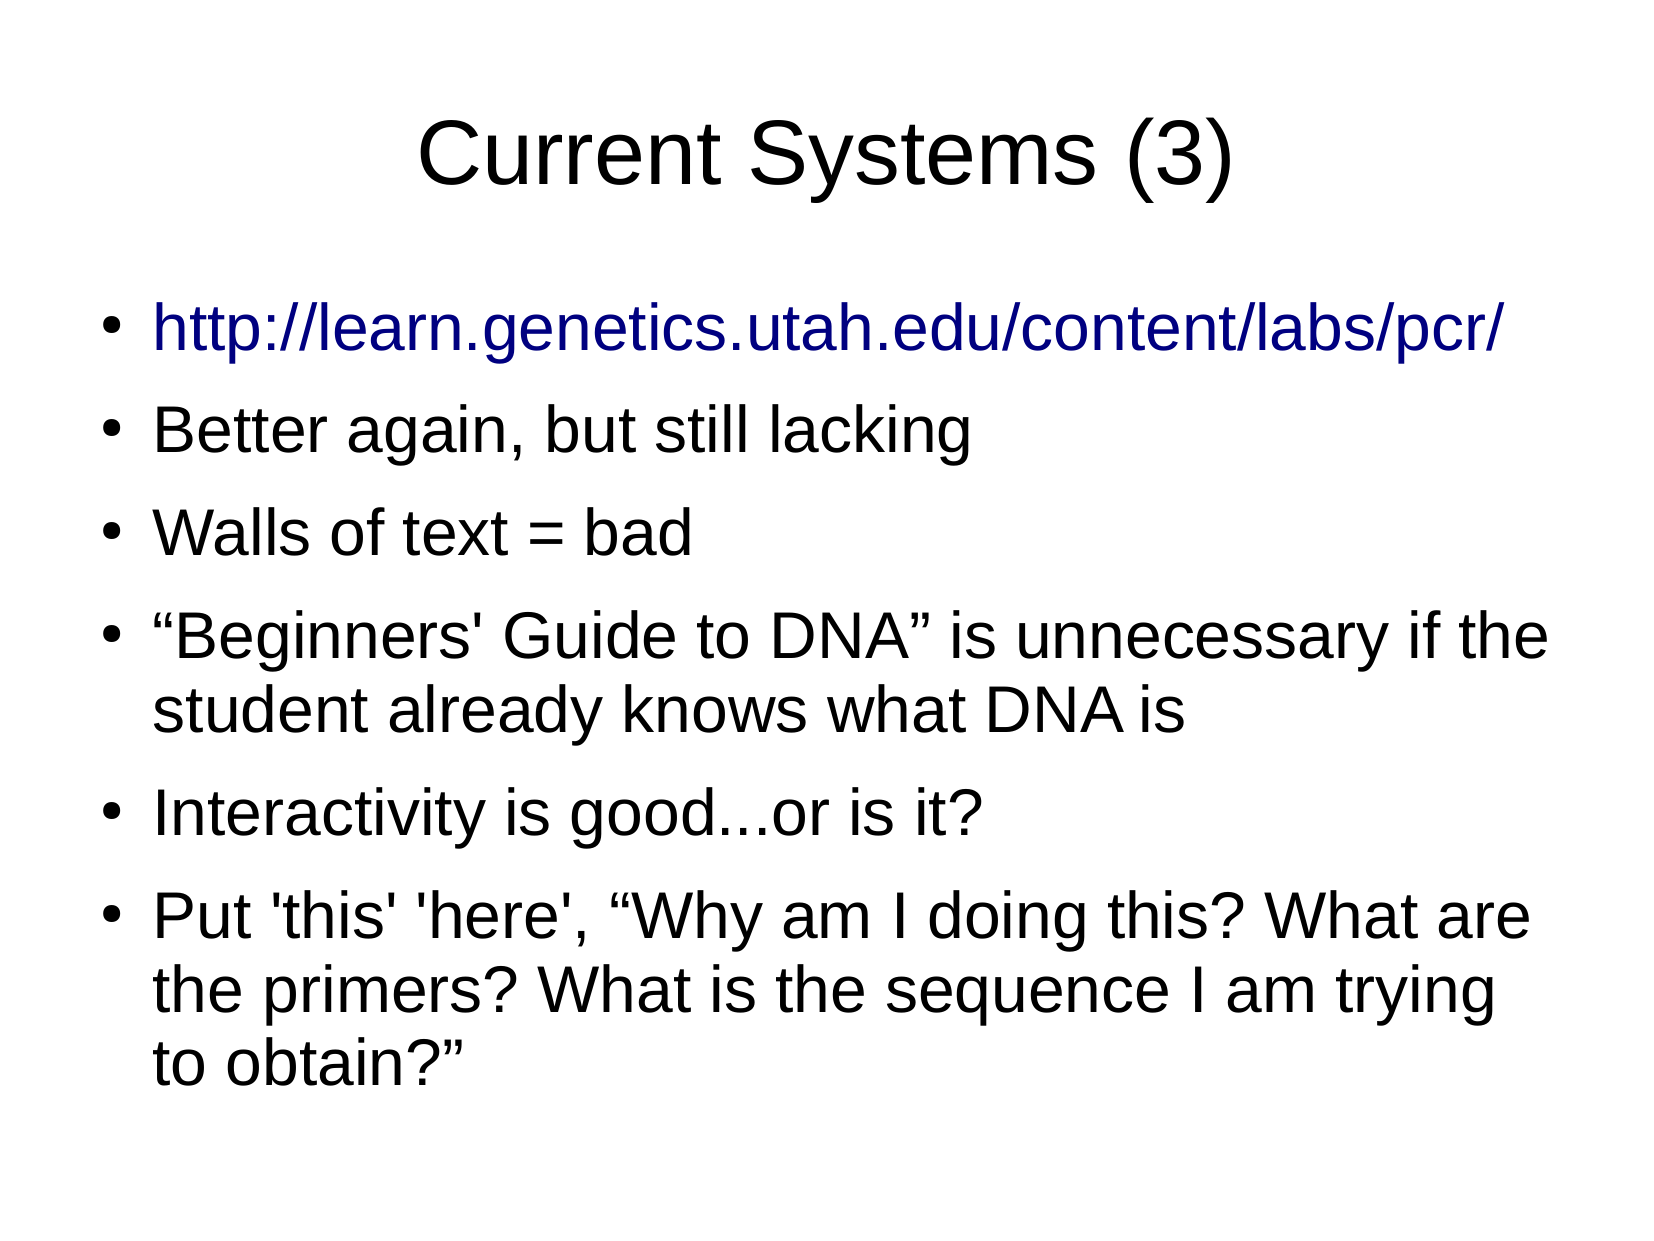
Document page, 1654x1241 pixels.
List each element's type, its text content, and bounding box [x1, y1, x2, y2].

title Current Systems (3) [82, 49, 1571, 257]
list http://learn.genetics.utah.edu/content/labs/pcr/ Better again, but still lacking Walls of text = bad “Beginners' Guide to DNA” is unnecessary if the student already knows what DNA is Interactivity is good...or is it? Put 'this' 'here', “Why am I doing this? What are the primers? What is the sequence I am trying to obtain?” [82, 290, 1571, 1109]
